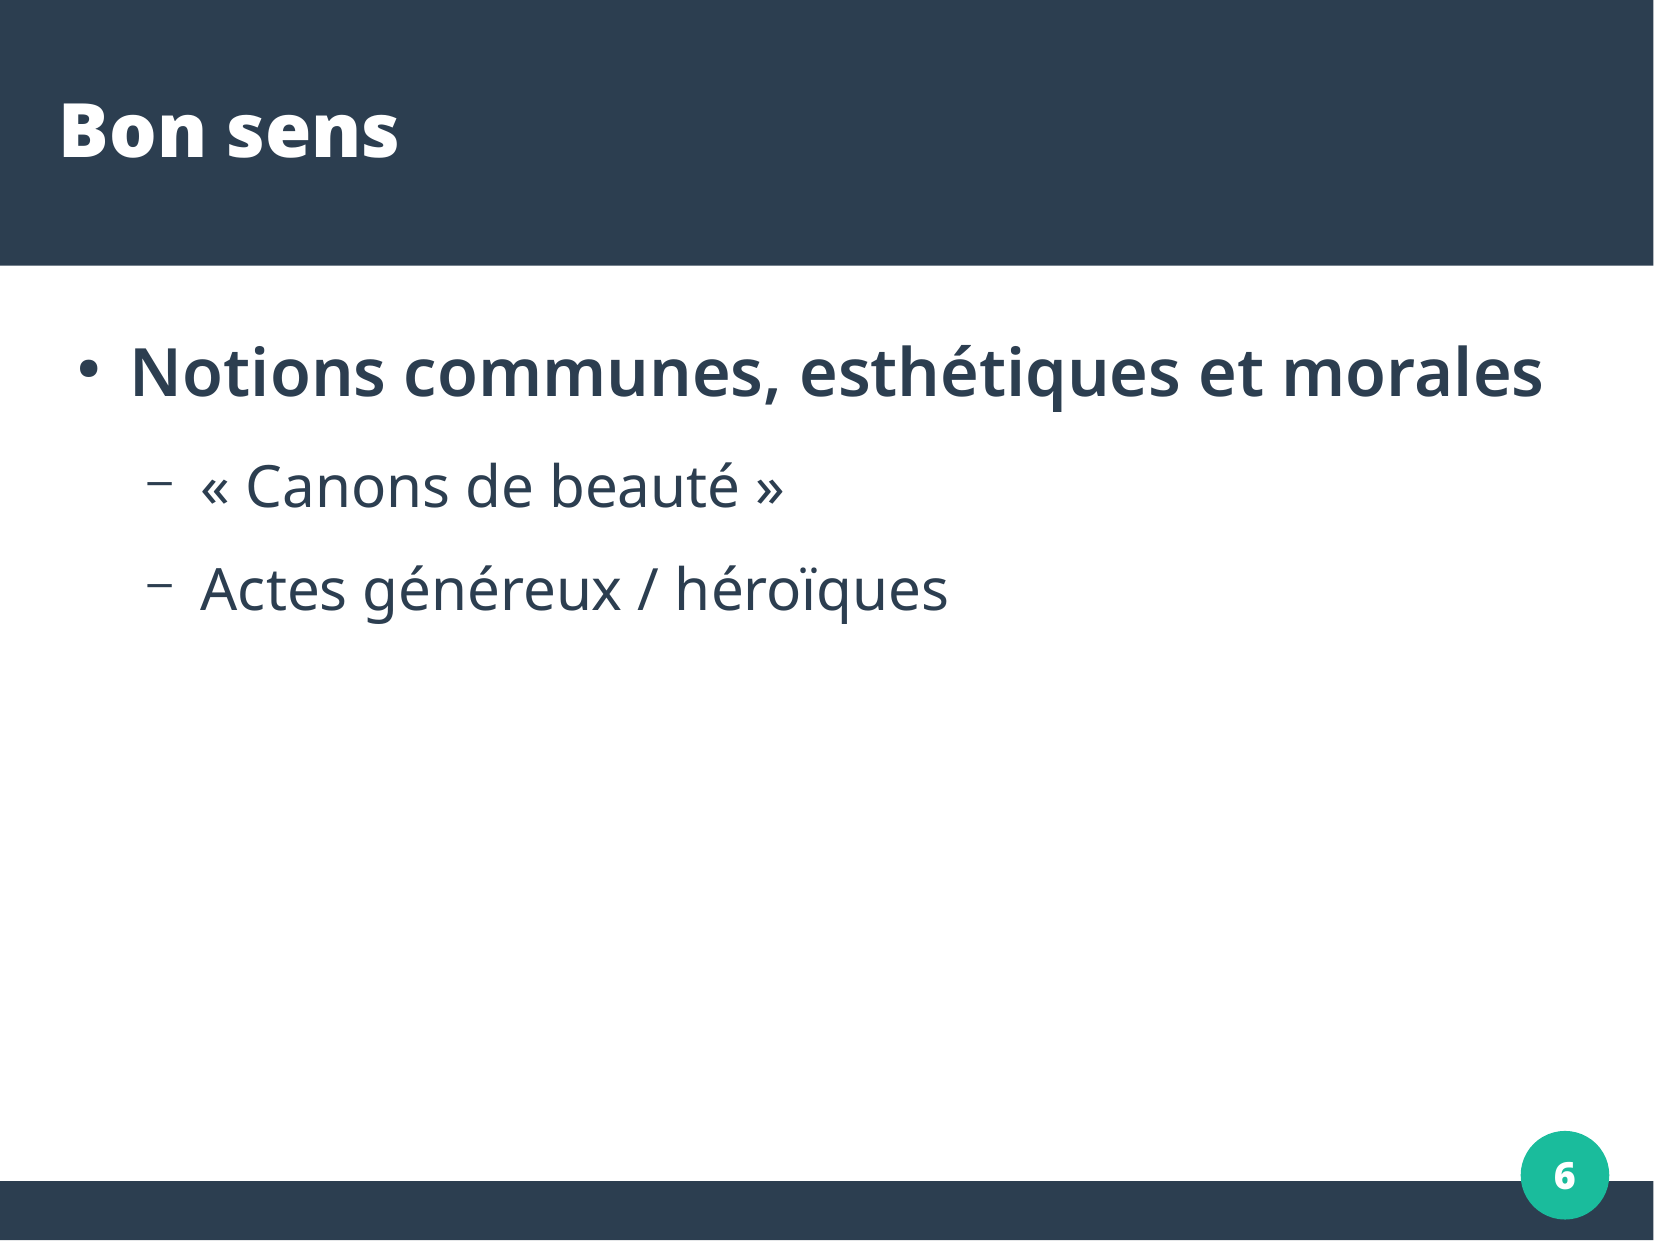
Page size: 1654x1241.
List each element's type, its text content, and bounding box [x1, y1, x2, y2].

title Bon sens [59, 49, 1595, 207]
list Notions communes, esthétiques et morales « Canons de beauté » Actes généreux / héroïques [59, 324, 1595, 1152]
